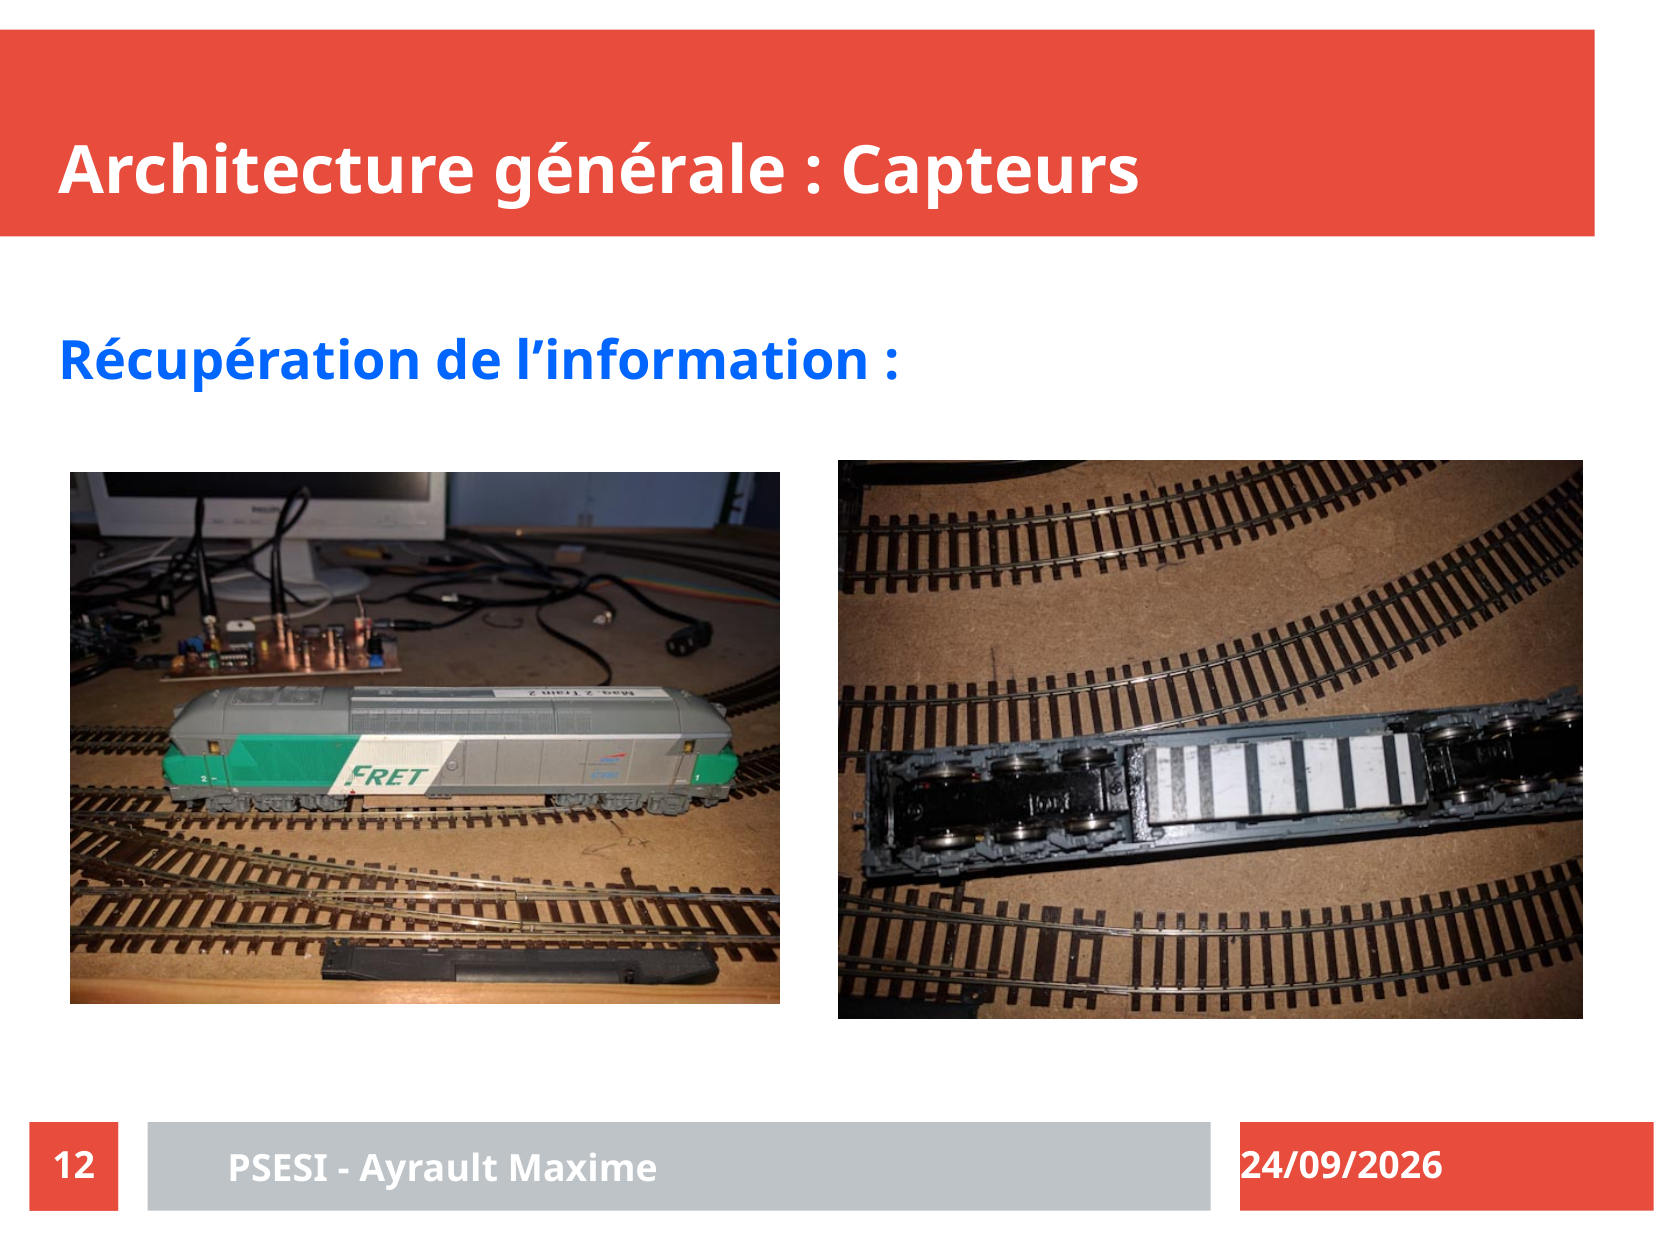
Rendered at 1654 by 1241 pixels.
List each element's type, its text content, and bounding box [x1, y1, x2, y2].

text_box PSESI - Ayrault Maxime [177, 1122, 709, 1211]
list Récupération de l’information : [59, 324, 1565, 1093]
text_box 07/03/2017 [1240, 1122, 1625, 1211]
picture [838, 460, 1583, 1019]
title Architecture générale : Capteurs [59, 59, 1595, 207]
text_box <number> [29, 1122, 119, 1211]
picture [70, 472, 780, 1004]
